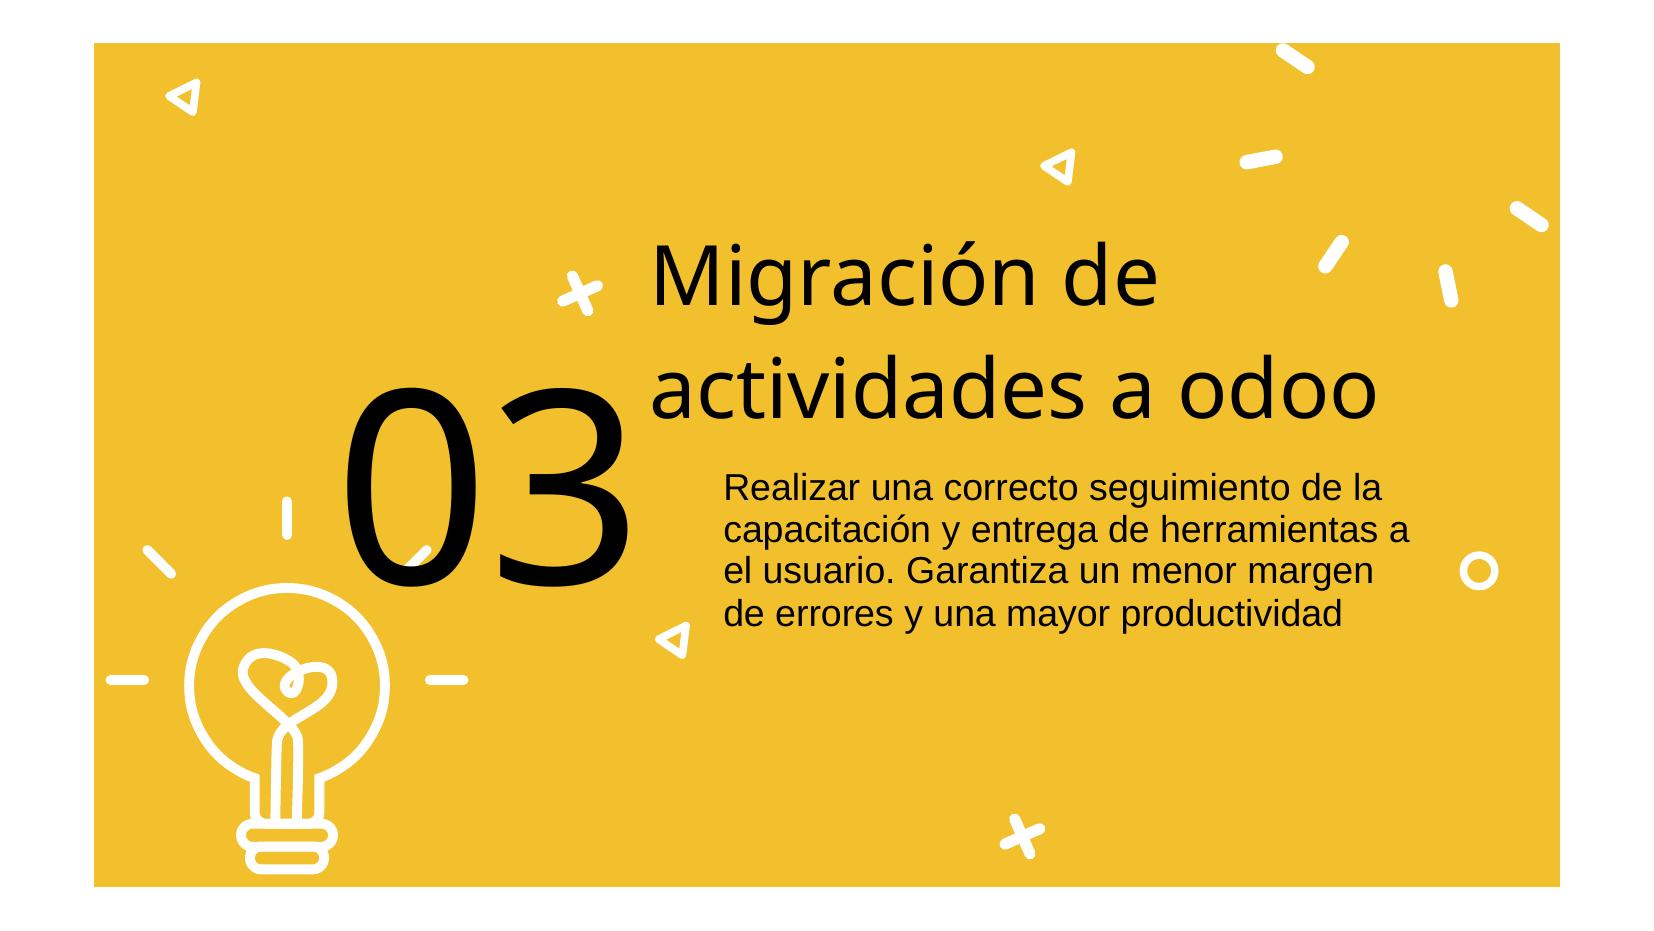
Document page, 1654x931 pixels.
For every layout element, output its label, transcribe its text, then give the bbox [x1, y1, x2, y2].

title Migración de actividades a odoo [649, 215, 1536, 443]
title 03 [334, 295, 680, 665]
text_box Realizar una correcto seguimiento de la capacitación y entrega de herramientas a el usuario. Garantiza un menor margen de errores y una mayor productividad [708, 458, 1435, 810]
